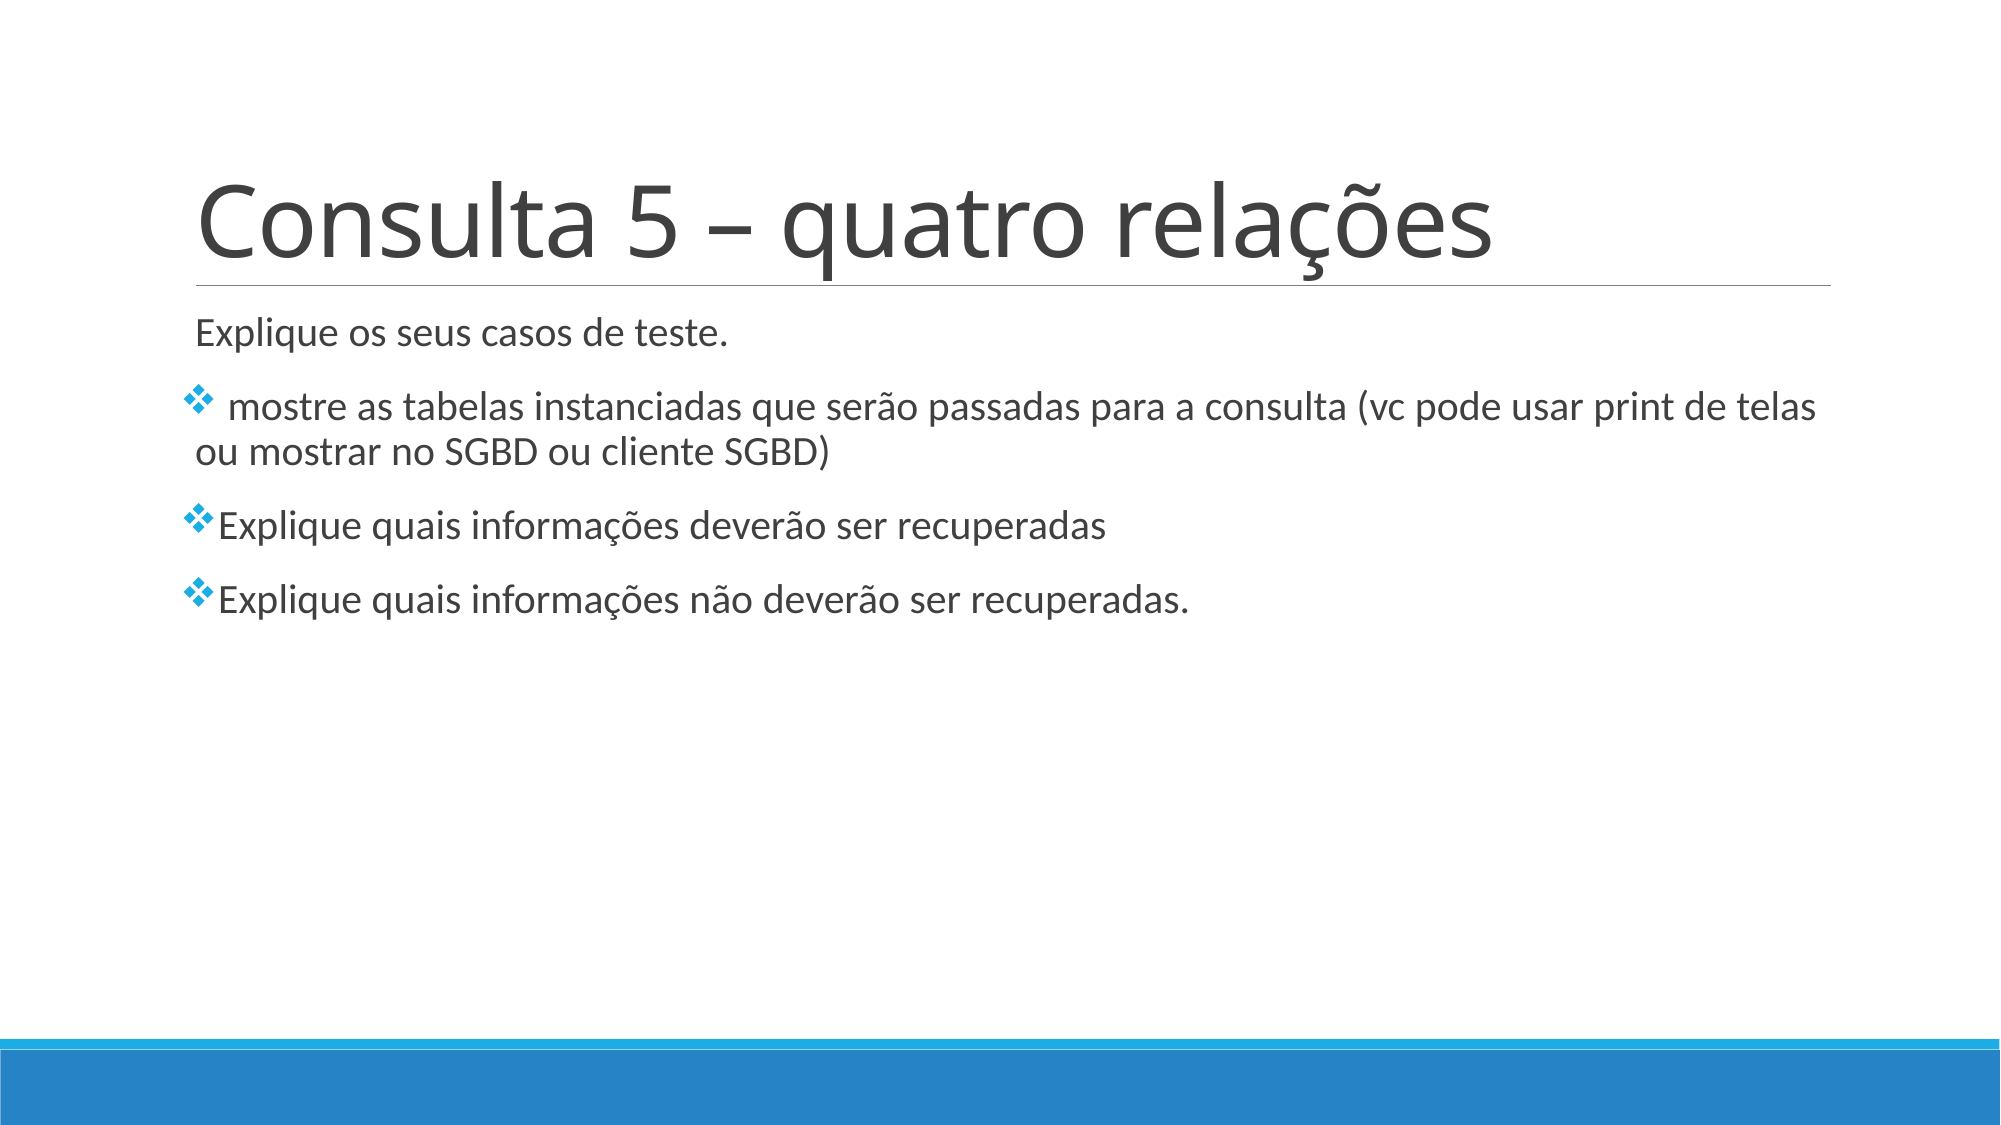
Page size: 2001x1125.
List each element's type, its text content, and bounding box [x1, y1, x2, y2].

title Consulta 5 – quatro relações [180, 47, 1830, 285]
list Explique os seus casos de teste. mostre as tabelas instanciadas que serão passadas para a consulta (vc pode usar print de telas ou mostrar no SGBD ou cliente SGBD) Explique quais informações deverão ser recuperadas Explique quais informações não deverão ser recuperadas. [180, 302, 1830, 963]
